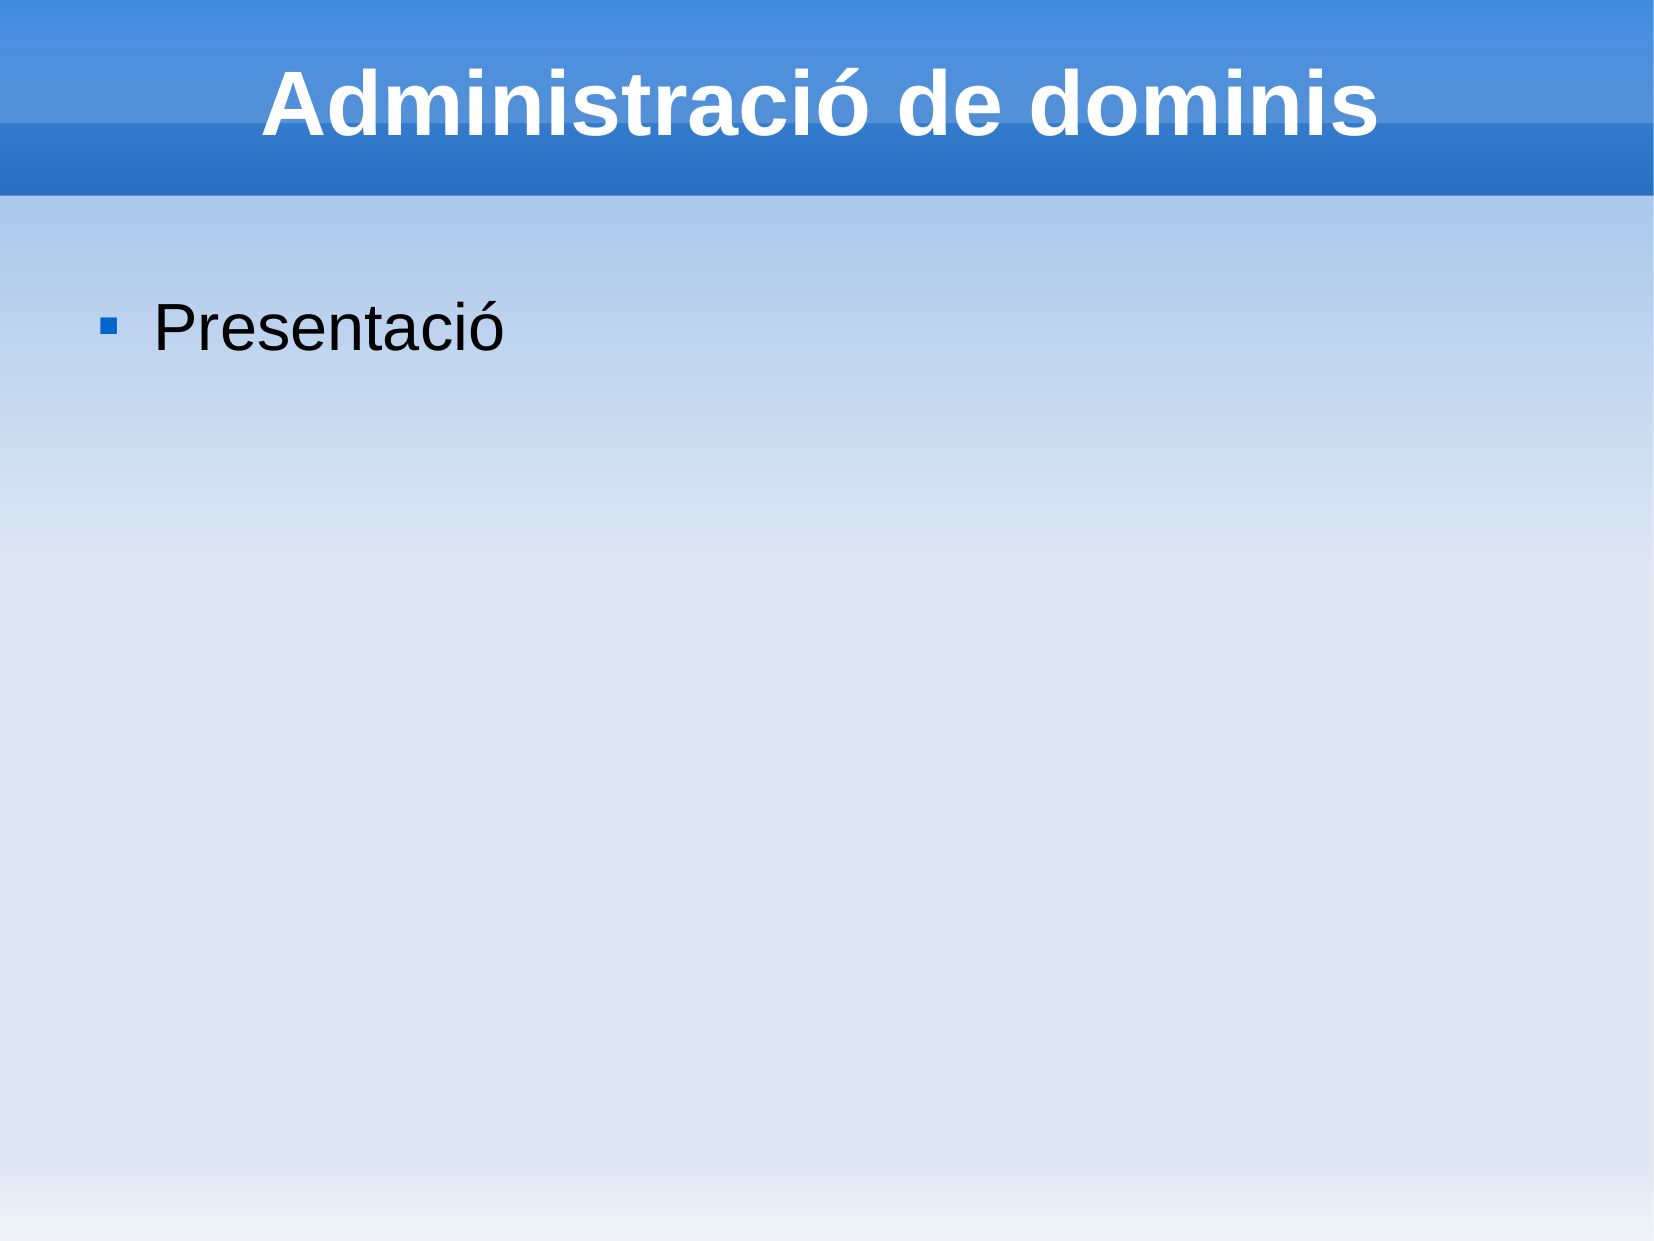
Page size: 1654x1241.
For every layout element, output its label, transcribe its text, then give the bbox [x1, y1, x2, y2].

list Presentació [82, 290, 1571, 1109]
picture [0, 0, 1654, 1241]
title Administració de dominis [76, 0, 1565, 208]
